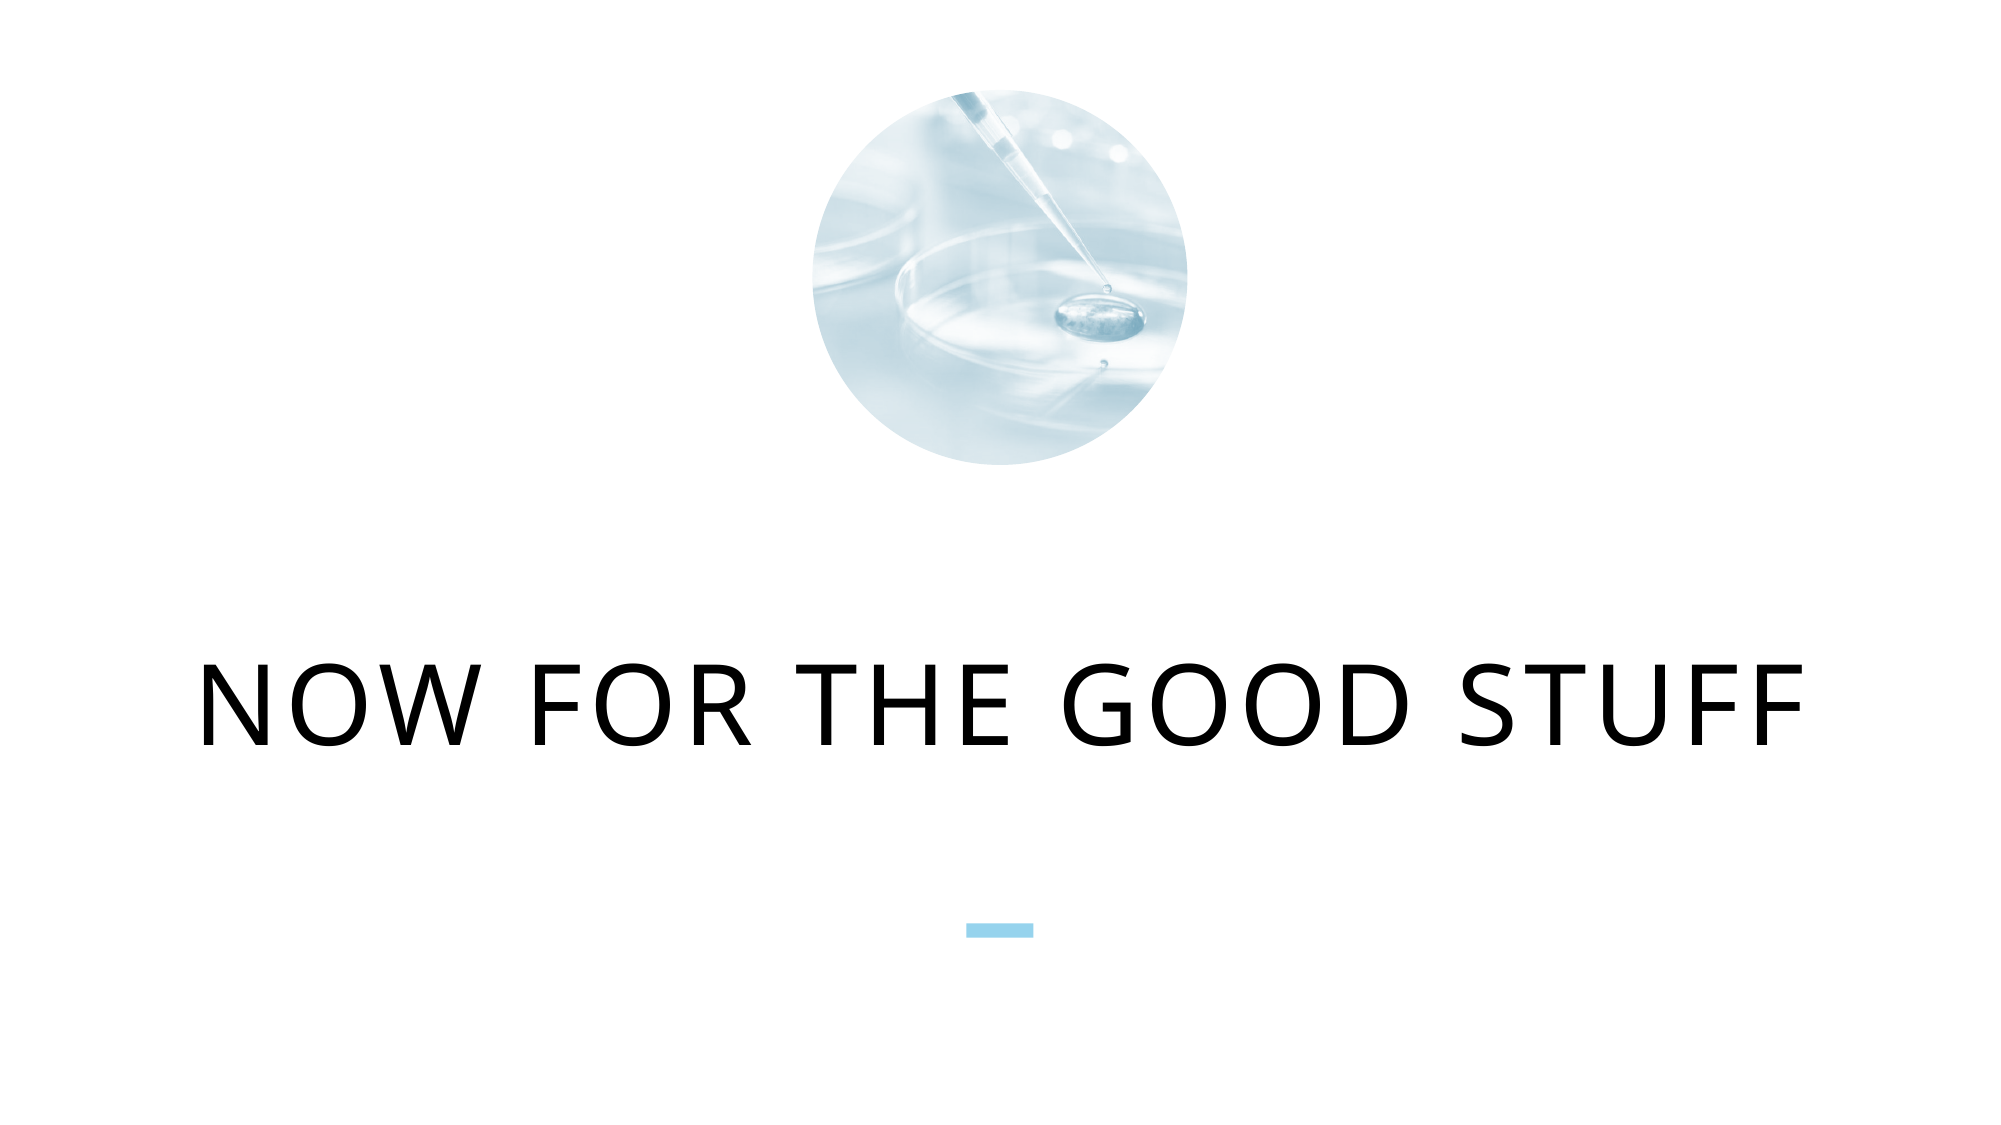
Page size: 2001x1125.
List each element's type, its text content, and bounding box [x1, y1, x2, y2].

text_box [812, 89, 1188, 465]
title Now for the good stuff [138, 518, 1863, 900]
